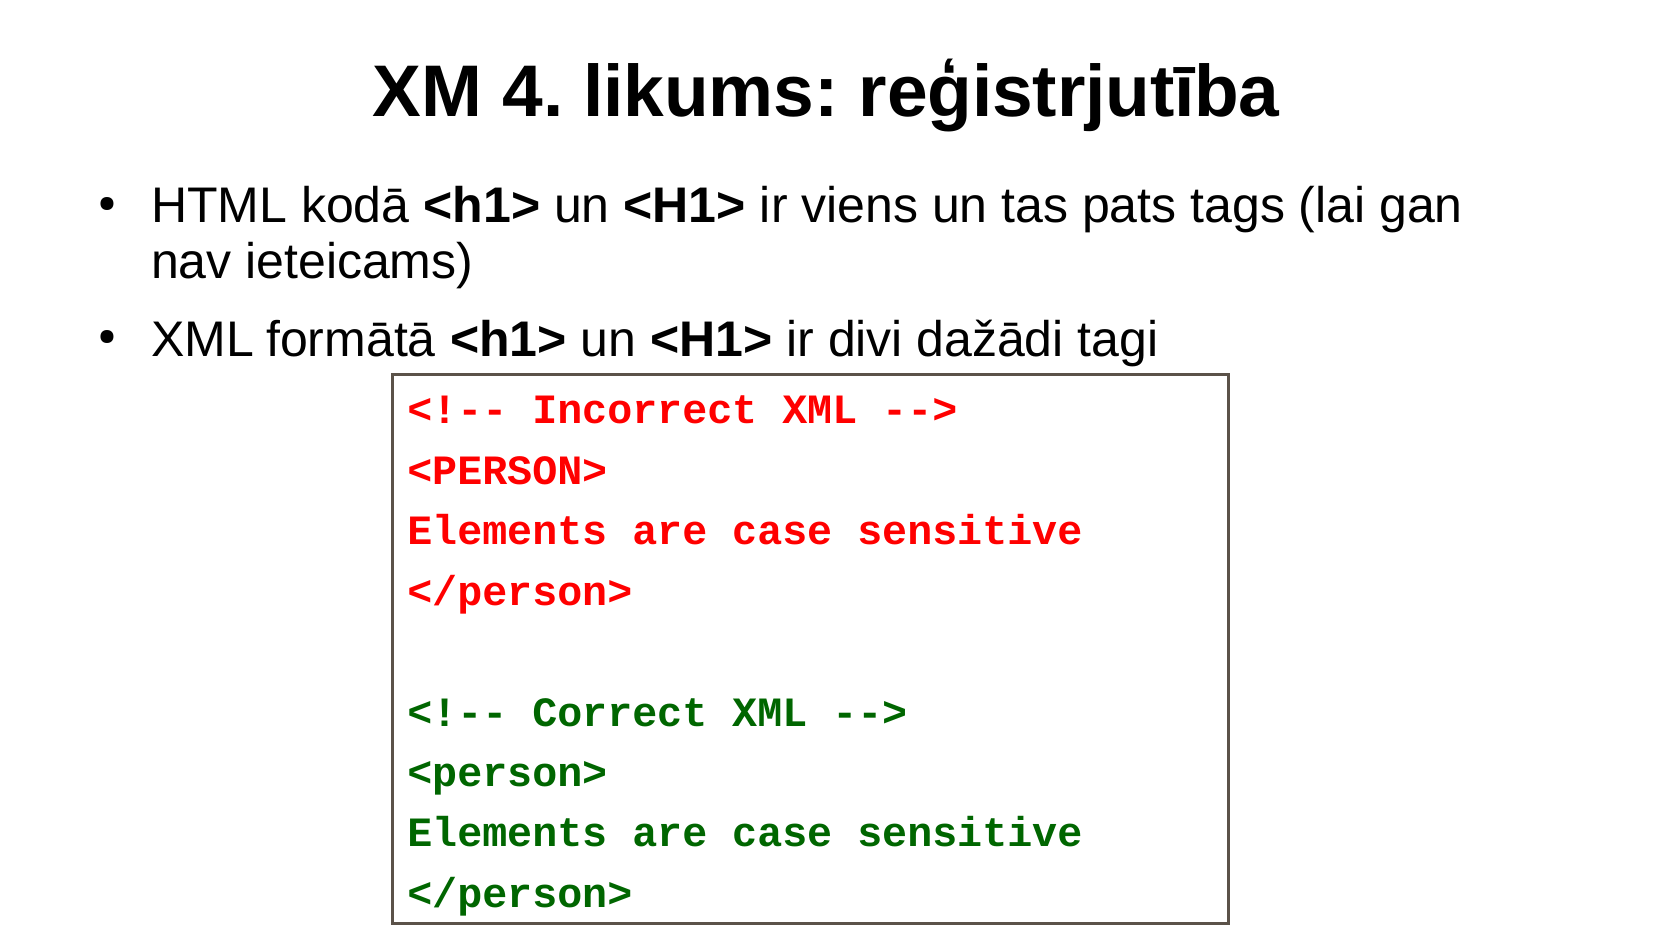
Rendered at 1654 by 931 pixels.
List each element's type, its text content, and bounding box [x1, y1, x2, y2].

title XM 4. likums: reģistrjutība [82, 37, 1571, 147]
text_box <!-- Incorrect XML --> <PERSON> Elements are case sensitive </person> <!-- Correct XML --> <person> Elements are case sensitive </person> [392, 374, 1229, 924]
list HTML kodā <h1> un <H1> ir viens un tas pats tags (lai gan nav ieteicams) XML formātā <h1> un <H1> ir divi dažādi tagi [80, 177, 1536, 369]
